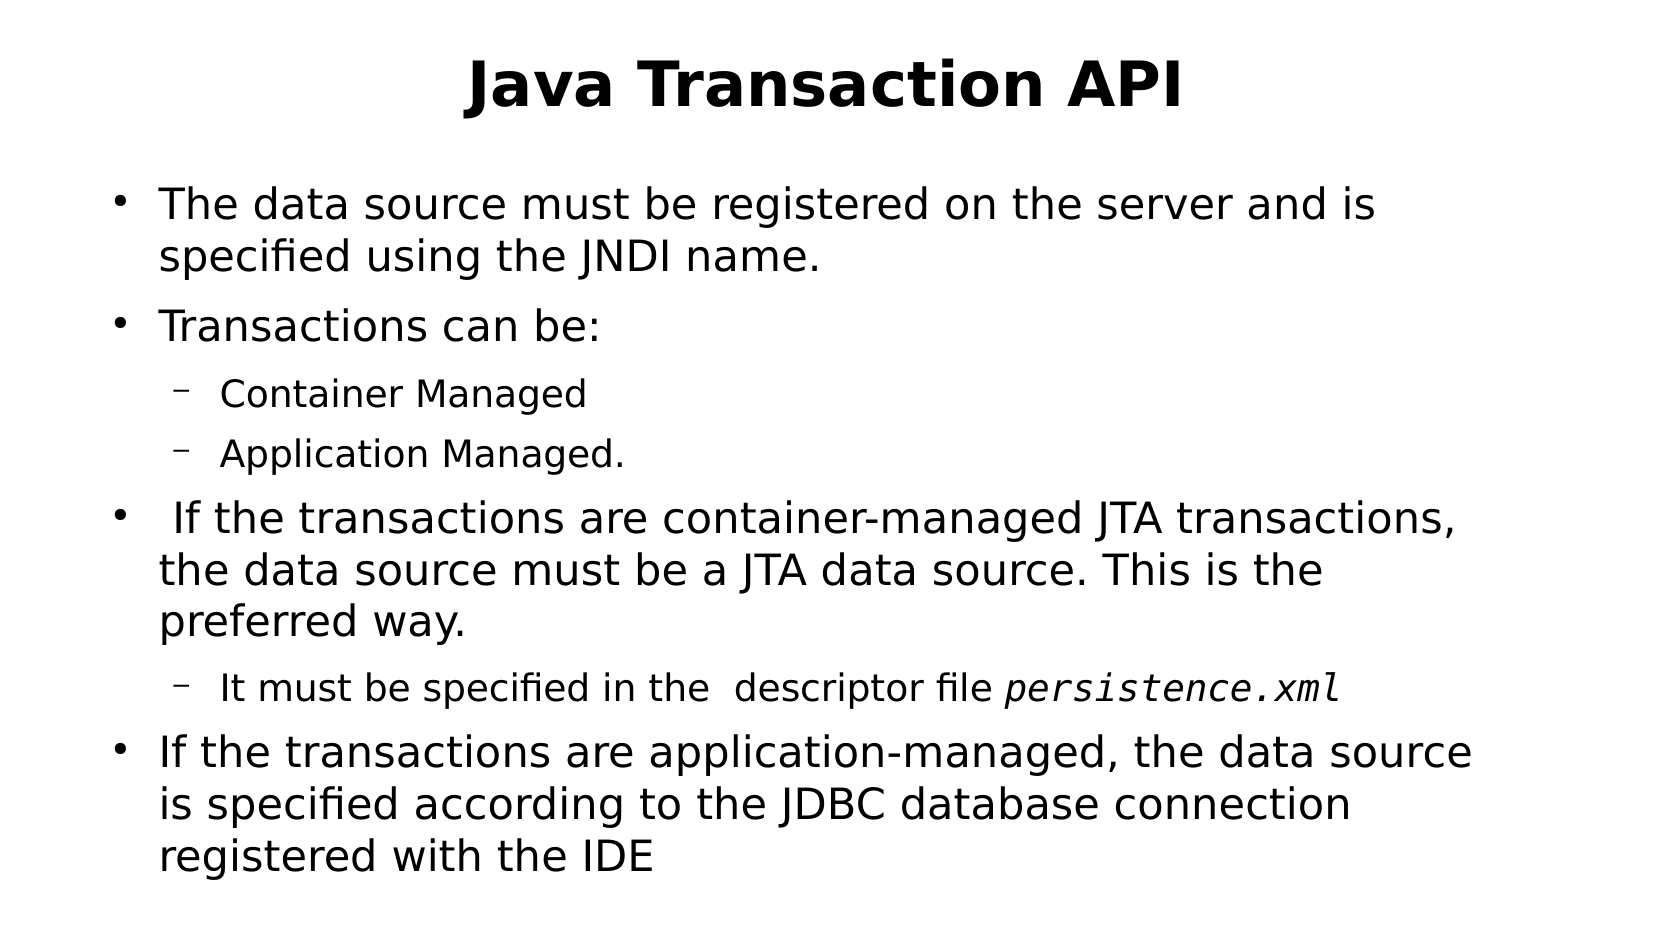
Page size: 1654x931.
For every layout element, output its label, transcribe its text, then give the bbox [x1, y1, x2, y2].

title Java Transaction API [82, 36, 1571, 147]
list The data source must be registered on the server and is specified using the JNDI name. Transactions can be: Container Managed Application Managed. If the transactions are container-managed JTA transactions, the data source must be a JTA data source. This is the preferred way. It must be specified in the descriptor file persistence.xml If the transactions are application-managed, the data source is specified according to the JDBC database connection registered with the IDE [82, 168, 1538, 889]
